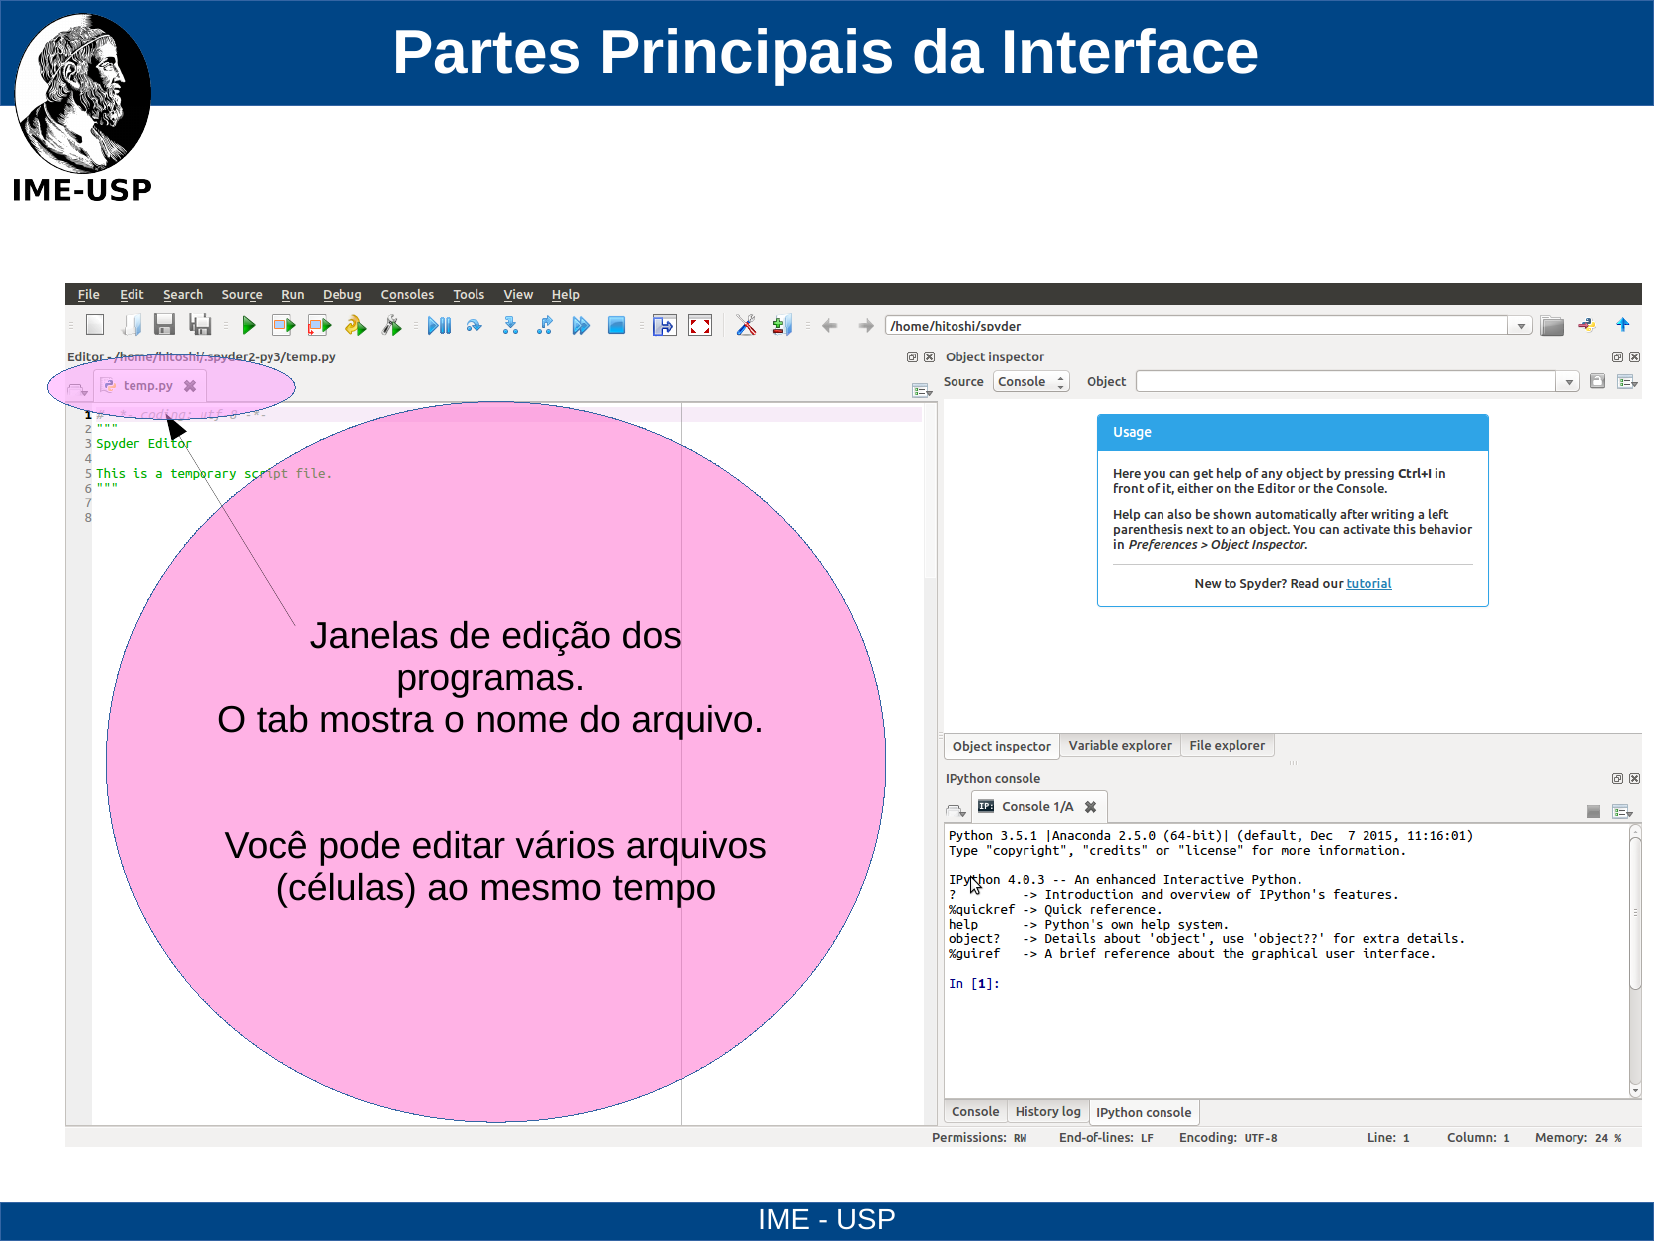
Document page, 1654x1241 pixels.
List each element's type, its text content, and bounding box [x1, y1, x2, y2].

text_box Janelas de edição dos programas. O tab mostra o nome do arquivo. Você pode editar vários arquivos (células) ao mesmo tempo [106, 401, 886, 1123]
picture [14, 106, 151, 201]
text_box [47, 354, 296, 420]
title Partes Principais da Interface [0, 0, 1654, 106]
picture [65, 283, 1642, 1147]
